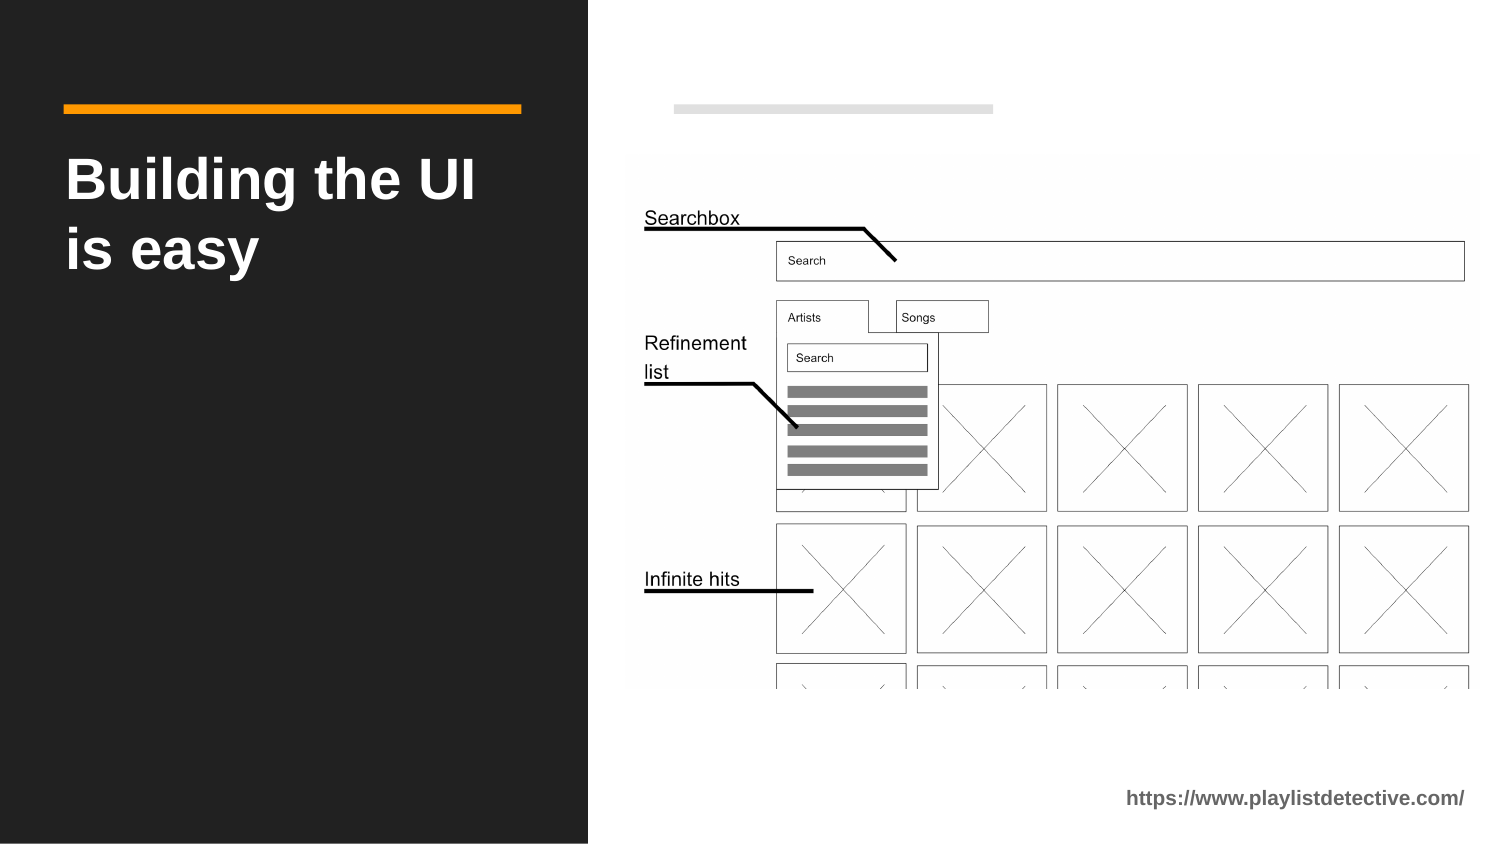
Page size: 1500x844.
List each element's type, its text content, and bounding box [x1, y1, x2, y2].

slide_number https://www.playlistdetective.com/ [1016, 764, 1480, 830]
title Building the UI is easy [50, 126, 521, 743]
picture [625, 154, 1480, 689]
